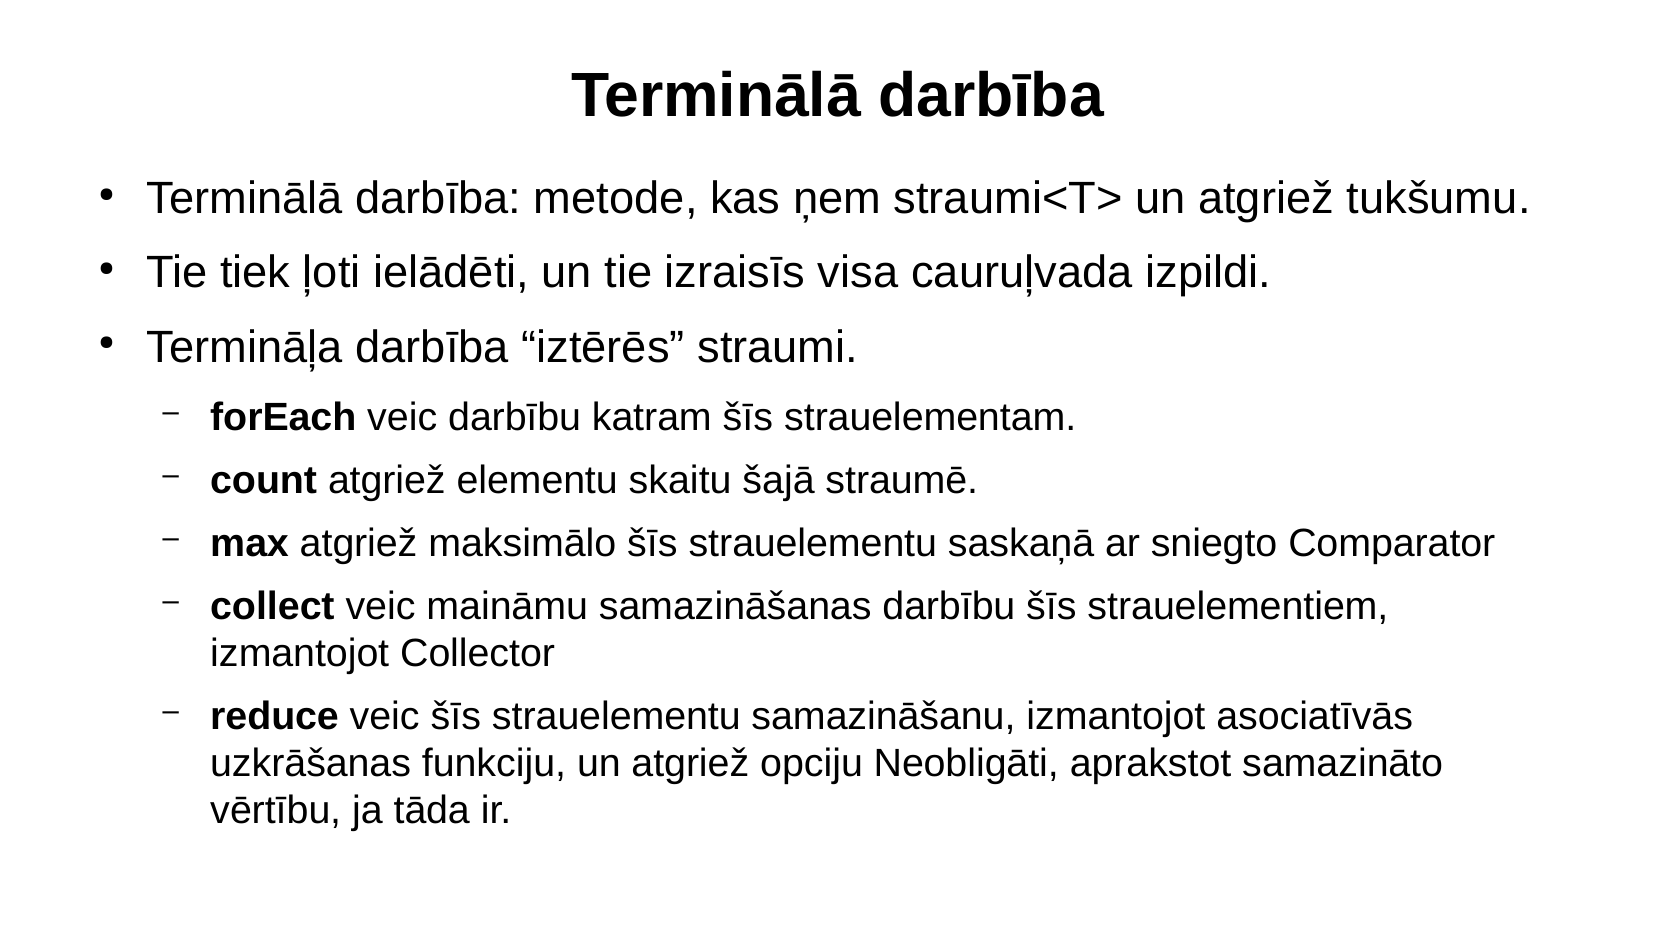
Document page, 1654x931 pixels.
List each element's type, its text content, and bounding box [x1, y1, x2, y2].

list Terminālā darbība: metode, kas ņem straumi<T> un atgriež tukšumu. Tie tiek ļoti ielādēti, un tie izraisīs visa cauruļvada izpildi. Termināļa darbība “iztērēs” straumi. forEach veic darbību katram šīs strauelementam. count atgriež elementu skaitu šajā straumē. max atgriež maksimālo šīs strauelementu saskaņā ar sniegto Comparator collect veic maināmu samazināšanas darbību šīs strauelementiem, izmantojot Collector reduce veic šīs strauelementu samazināšanu, izmantojot asociatīvās uzkrāšanas funkciju, un atgriež opciju Neobligāti, aprakstot samazināto vērtību, ja tāda ir. [82, 168, 1538, 889]
title Terminālā darbība [82, 36, 1571, 146]
